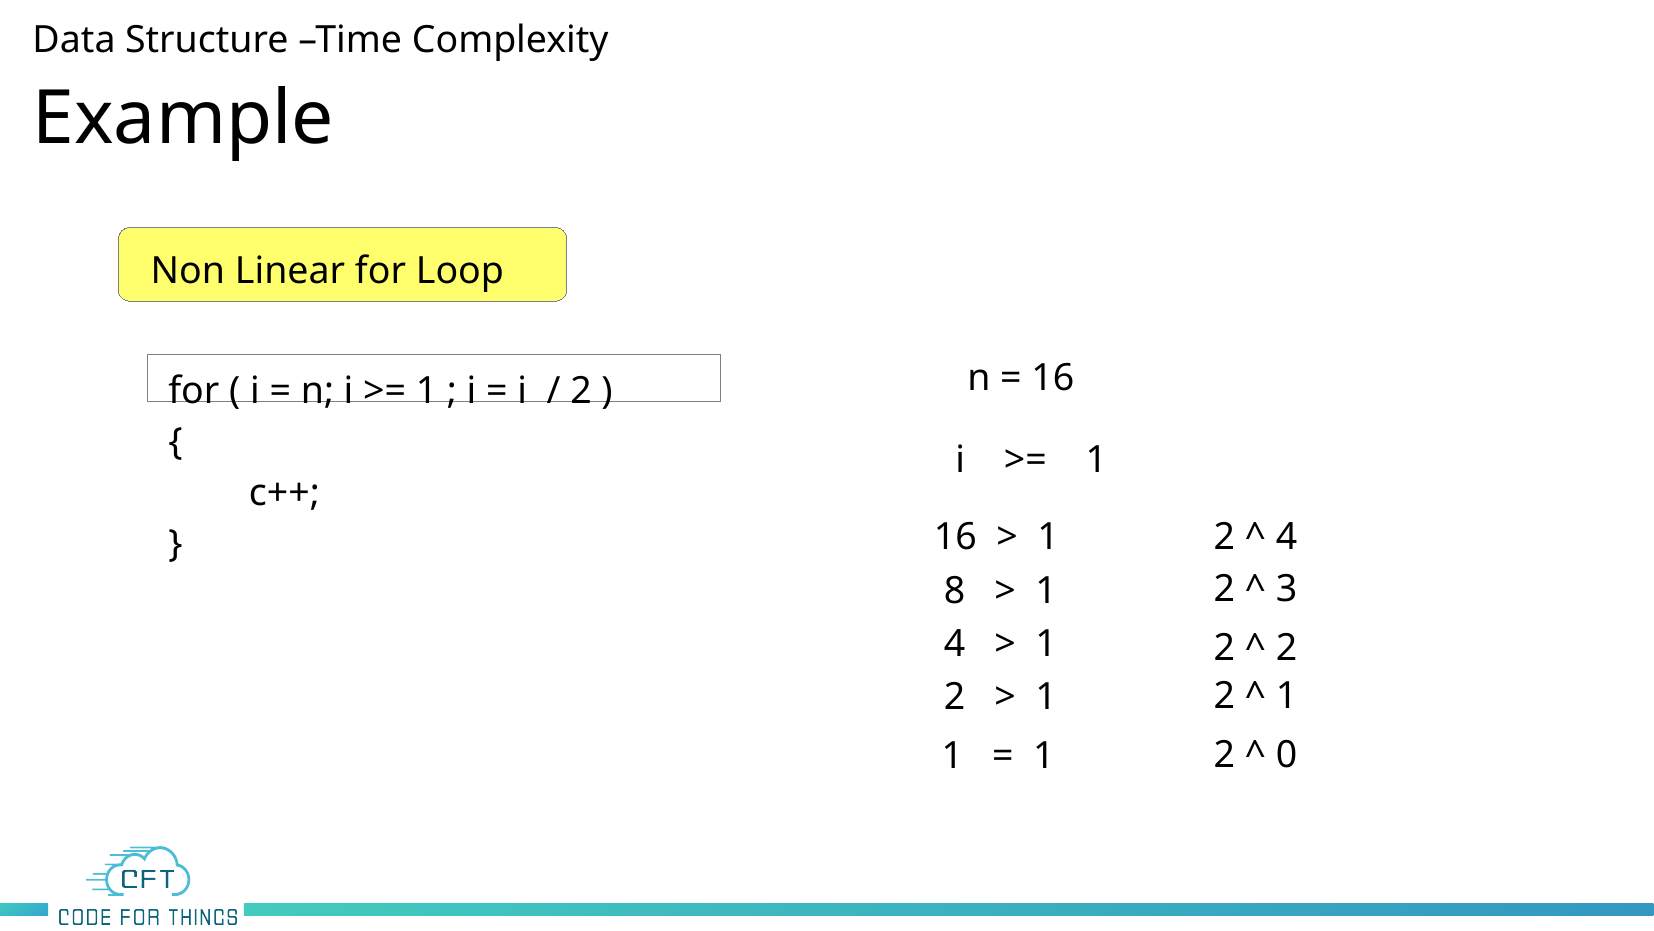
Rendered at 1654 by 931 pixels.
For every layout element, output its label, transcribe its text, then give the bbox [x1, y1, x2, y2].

text_box 2 ^ 2 [1198, 612, 1332, 661]
text_box 2 ^ 3 [1198, 554, 1332, 612]
text_box 2 > 1 [909, 662, 1198, 721]
picture [59, 846, 237, 925]
text_box 8 > 1 [909, 555, 1198, 608]
text_box [118, 227, 567, 302]
text_box 4 > 1 [909, 608, 1198, 662]
text_box n = 16 [933, 343, 1134, 402]
text_box 2 ^ 4 [1198, 501, 1332, 554]
text_box 2 ^ 0 [1198, 719, 1332, 779]
text_box Non Linear for Loop [135, 236, 538, 298]
text_box 1 = 1 [897, 721, 1306, 780]
text_box i >= 1 [921, 425, 1241, 484]
text_box 2 ^ 1 [1198, 661, 1332, 719]
text_box 16 > 1 [909, 502, 1198, 555]
text_box for ( i = n; i >= 1 ; i = i / 2 ) { c++; } [118, 355, 768, 556]
title Data Structure –Time Complexity Example [32, 12, 1184, 166]
